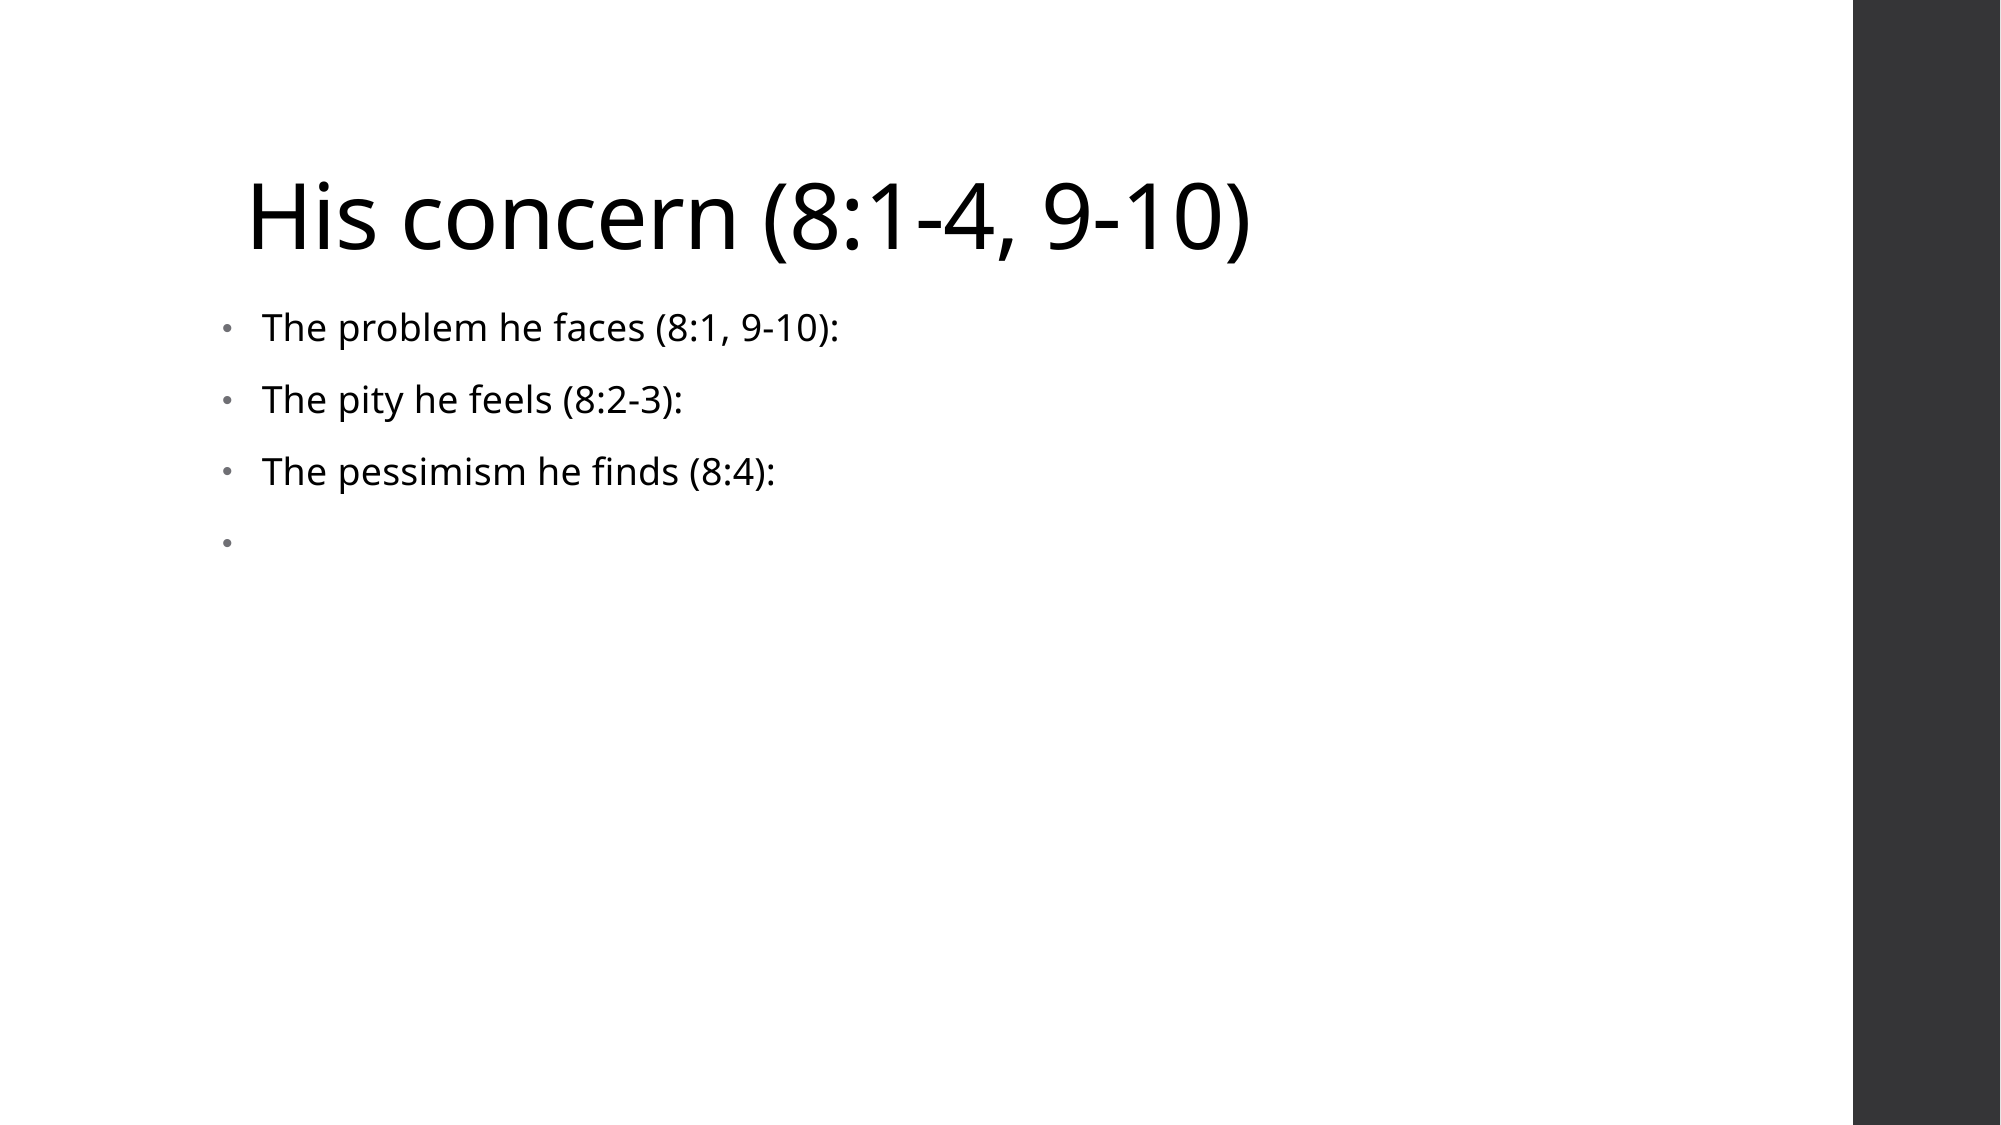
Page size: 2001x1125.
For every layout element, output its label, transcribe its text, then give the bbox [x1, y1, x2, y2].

list The problem he faces (8:1, 9-10): The pity he feels (8:2-3): The pessimism he finds (8:4): [206, 299, 1617, 1014]
title His concern (8:1-4, 9-10) [206, 60, 1797, 278]
